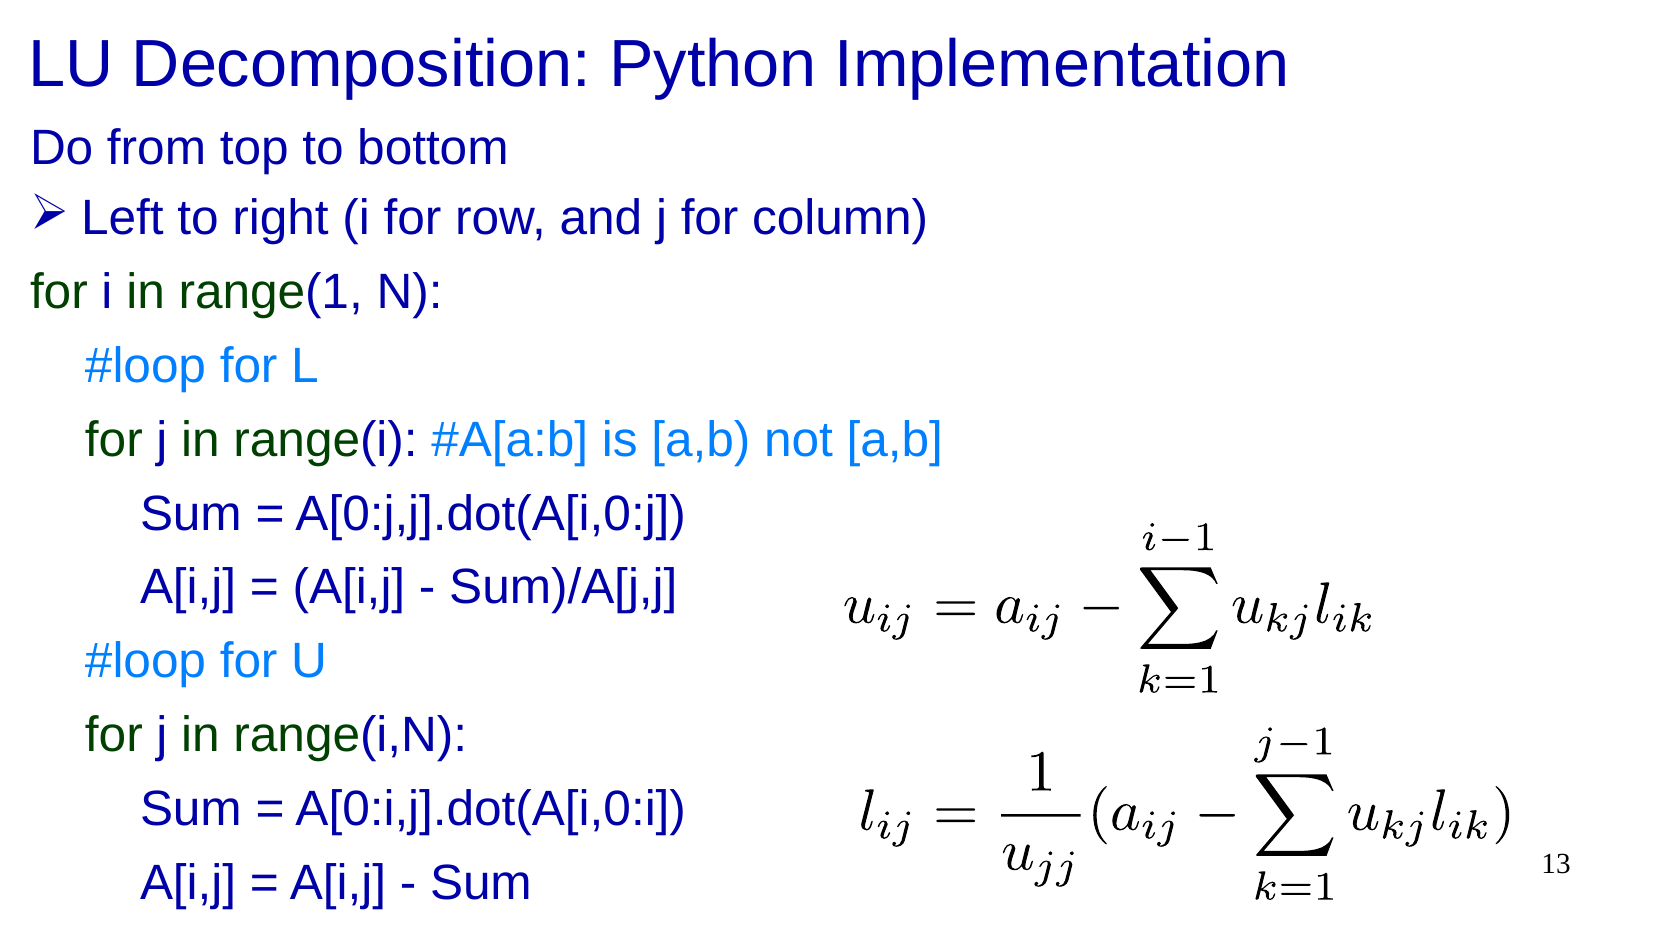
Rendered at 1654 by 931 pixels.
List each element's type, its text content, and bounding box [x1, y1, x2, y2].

text_box [842, 522, 1516, 901]
list Do from top to bottom Left to right (i for row, and j for column) for i in range(1, N): #loop for L for j in range(i): #A[a:b] is [a,b) not [a,b] Sum = A[0:j,j].dot(A[i,0:j]) A[i,j] = (A[i,j] - Sum)/A[j,j] #loop for U for j in range(i,N): Sum = A[0:i,j].dot(A[i,0:i]) A[i,j] = A[i,j] - Sum [30, 120, 1645, 916]
title LU Decomposition: Python Implementation [28, 21, 1626, 106]
